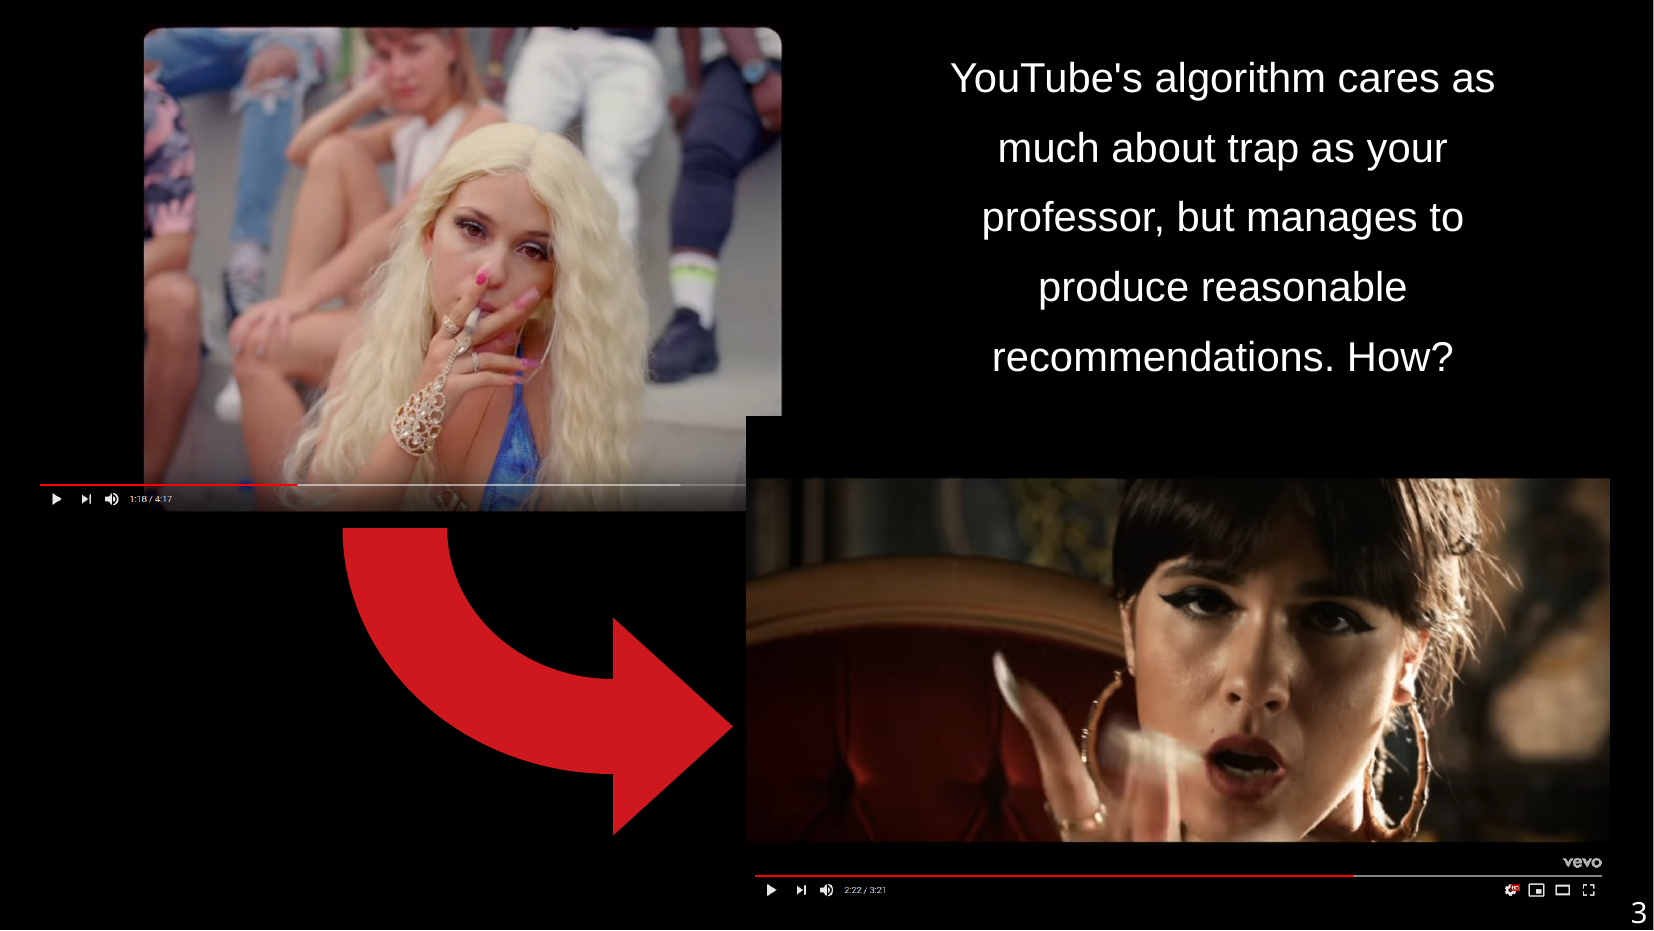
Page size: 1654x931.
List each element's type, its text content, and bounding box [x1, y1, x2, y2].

text_box YouTube's algorithm cares as much about trap as your professor, but manages to produce reasonable recommendations. How? [841, 21, 1605, 391]
picture [31, 24, 1610, 903]
text_box [342, 528, 733, 836]
